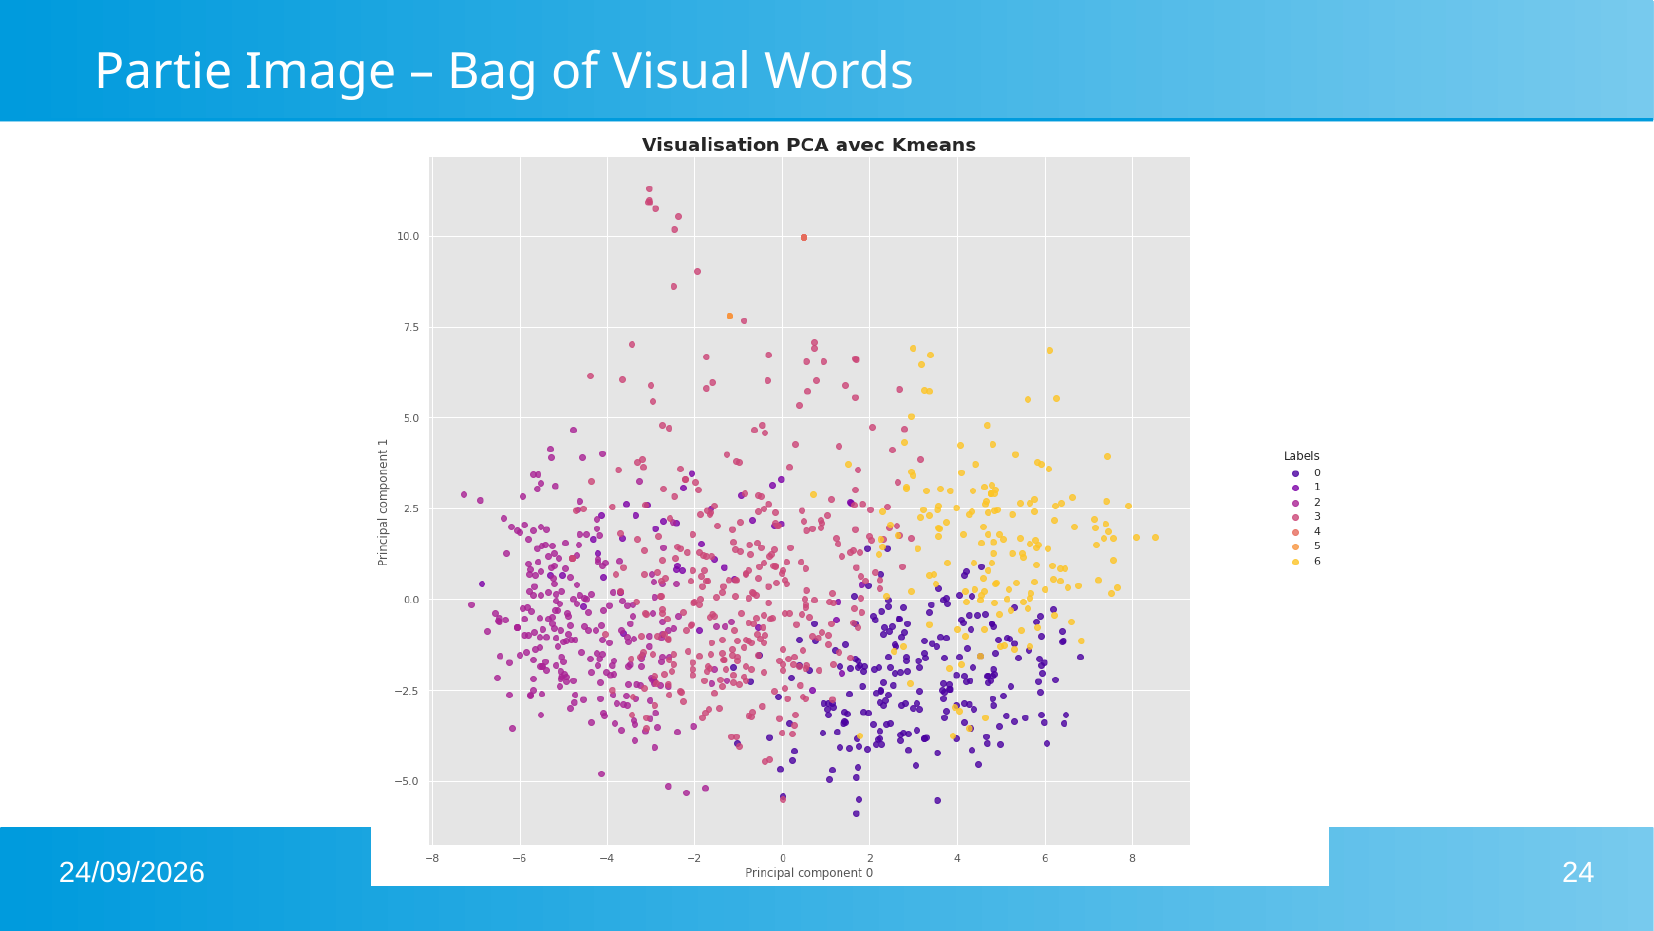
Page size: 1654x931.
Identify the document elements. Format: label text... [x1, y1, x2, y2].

picture [371, 130, 1329, 886]
title Partie Image – Bag of Visual Words [59, 29, 1595, 108]
